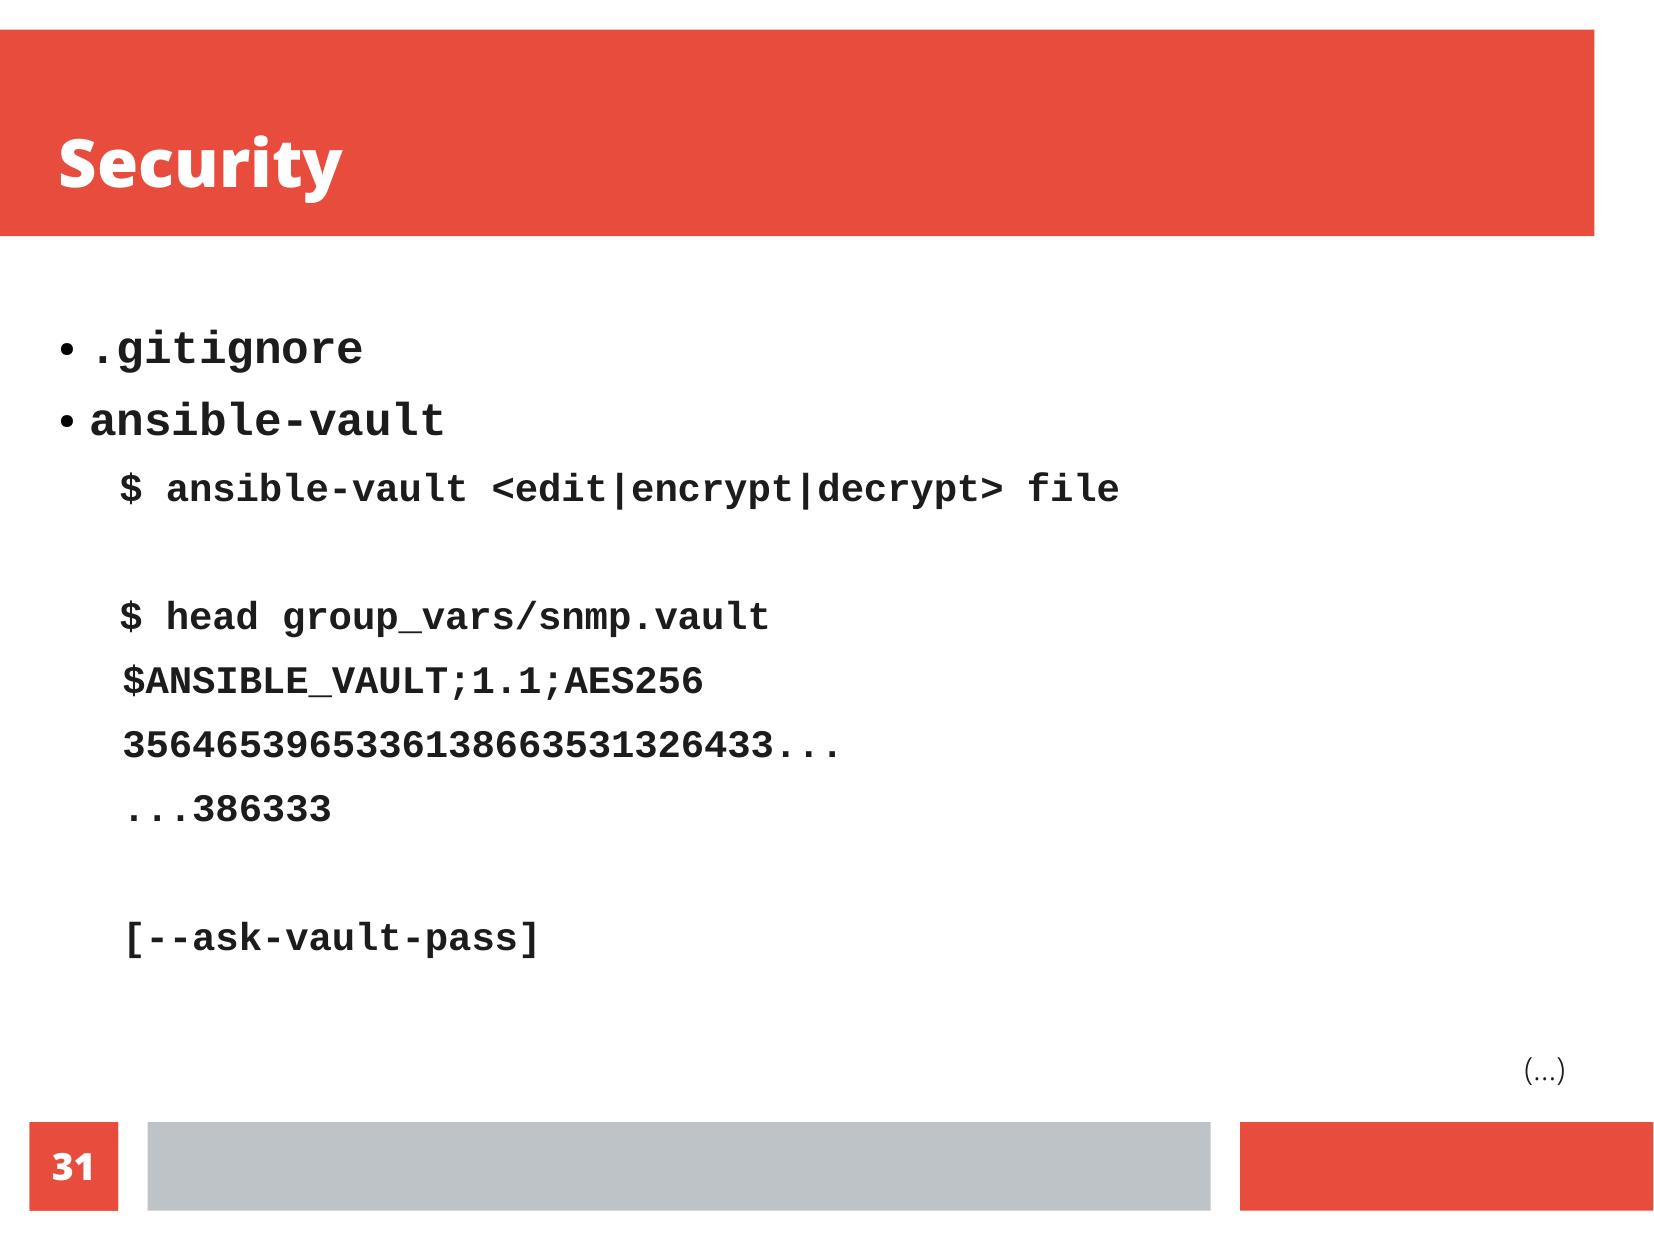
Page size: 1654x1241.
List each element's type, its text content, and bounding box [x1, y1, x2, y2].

title Security [59, 59, 1595, 207]
list .gitignore ansible-vault $ ansible-vault <edit|encrypt|decrypt> file $ head group_vars/snmp.vault $ANSIBLE_VAULT;1.1;AES256 3564653965336138663531326433... ...386333 [--ask-vault-pass] (...) [59, 324, 1565, 1093]
